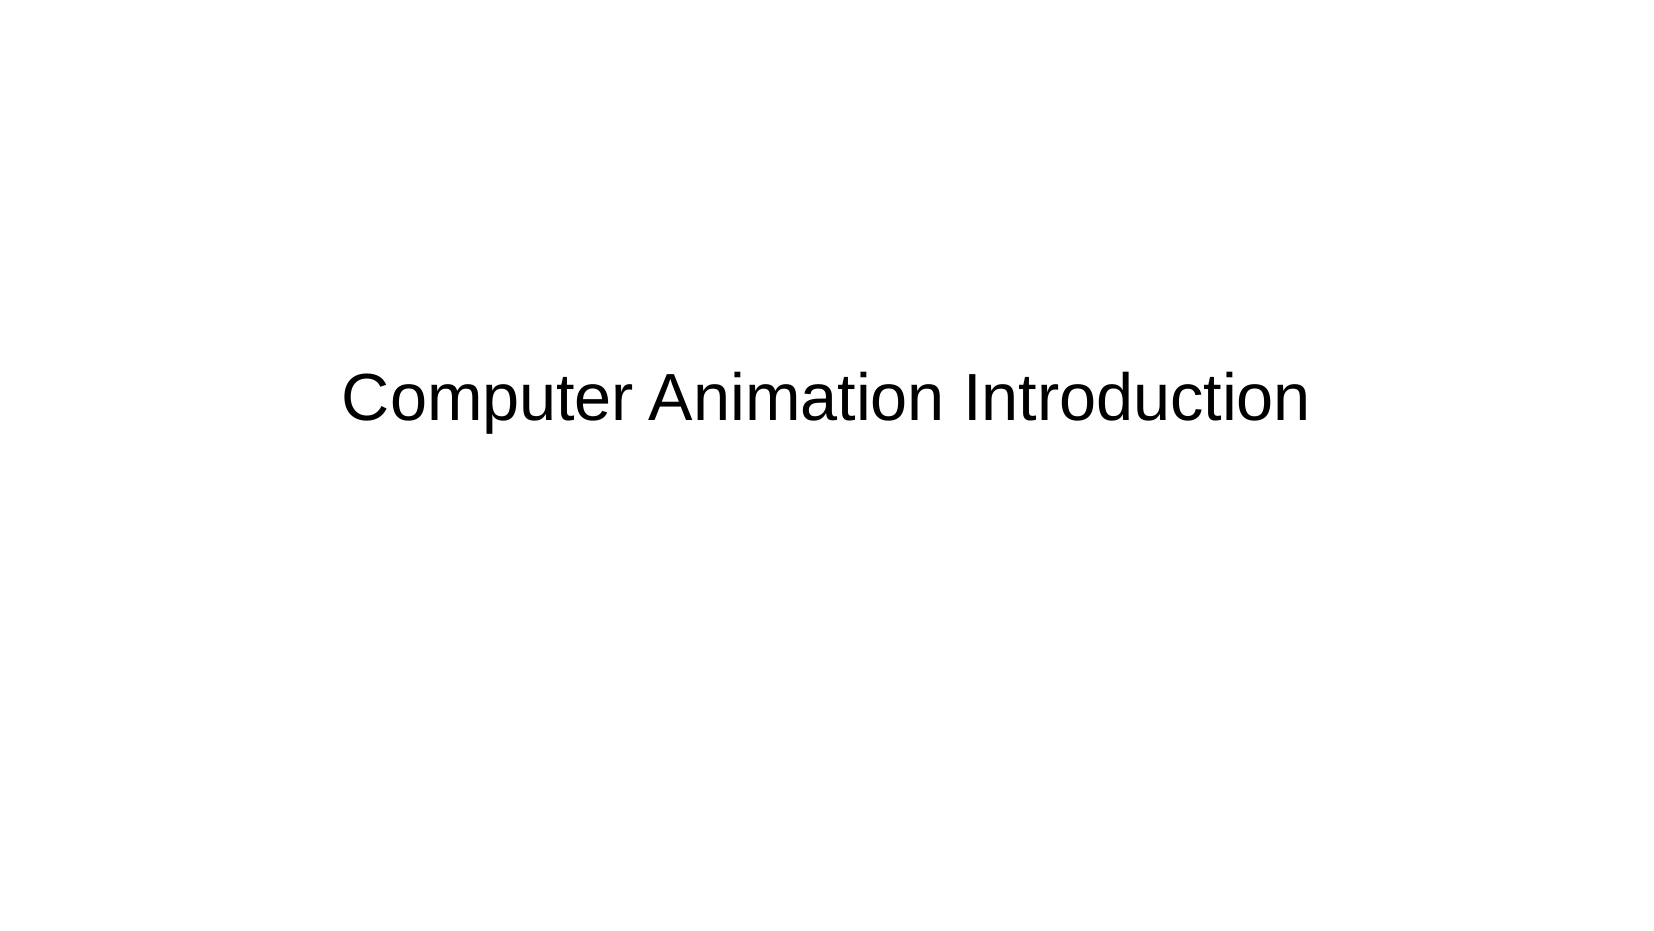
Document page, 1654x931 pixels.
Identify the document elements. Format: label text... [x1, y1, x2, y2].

subtitle Computer Animation Introduction [82, 37, 1571, 757]
